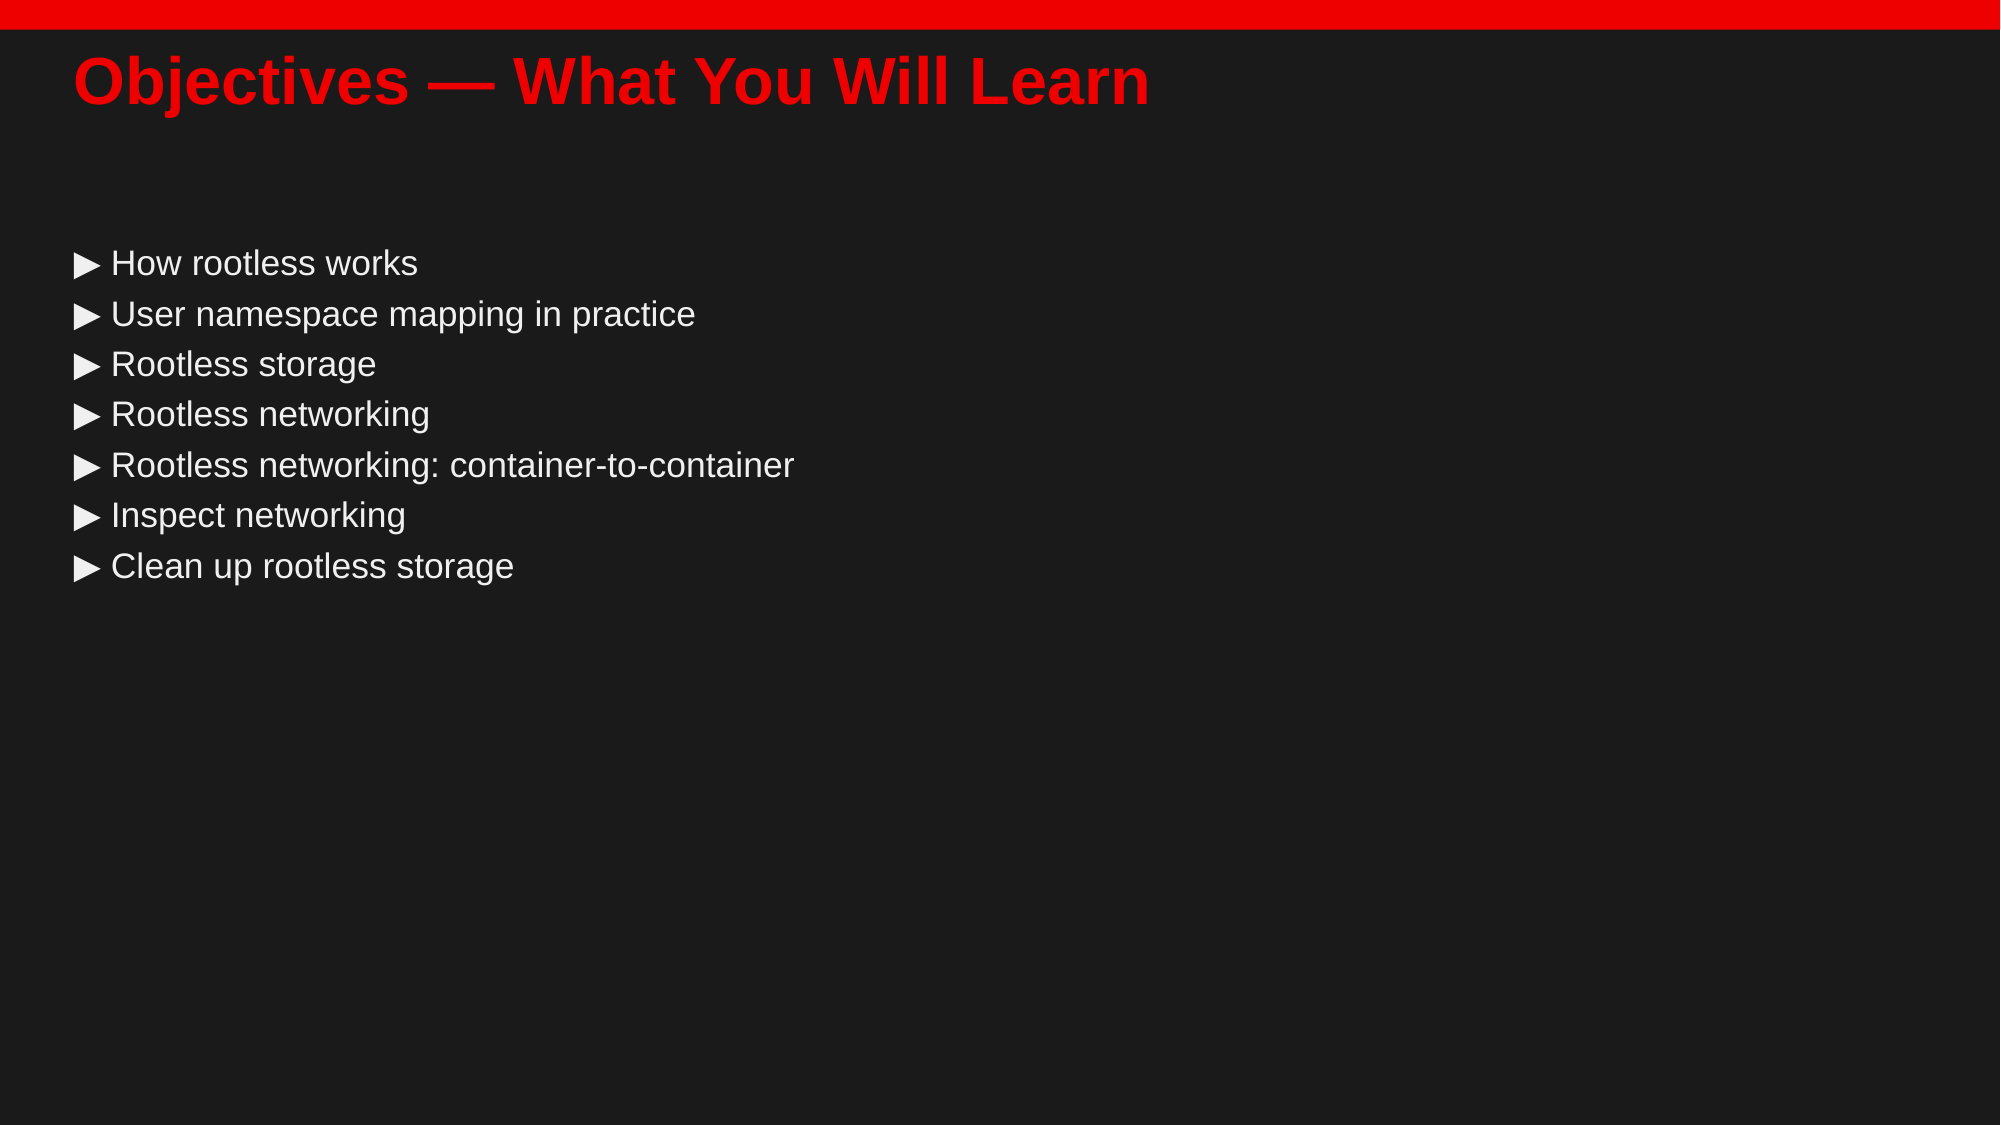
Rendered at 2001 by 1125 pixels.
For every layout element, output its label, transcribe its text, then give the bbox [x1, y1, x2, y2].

text_box [0, 0, 2001, 30]
text_box ▶ How rootless works ▶ User namespace mapping in practice ▶ Rootless storage ▶ Rootless networking ▶ Rootless networking: container-to-container ▶ Inspect networking ▶ Clean up rootless storage [59, 236, 1942, 1037]
text_box Objectives — What You Will Learn [59, 36, 1942, 208]
